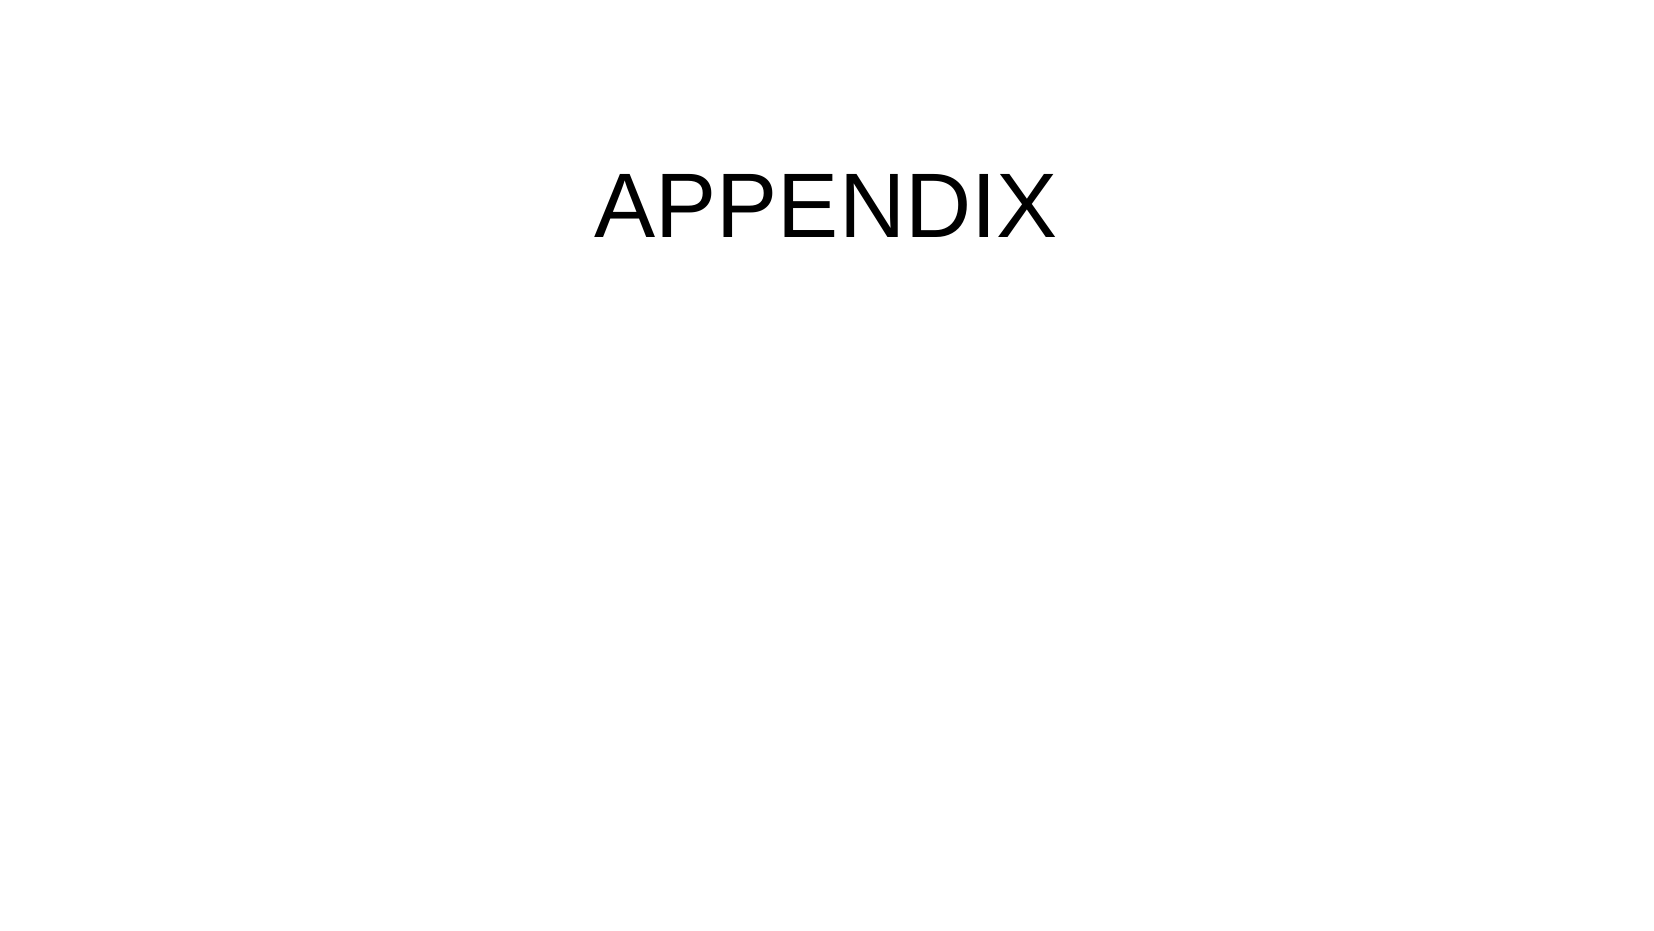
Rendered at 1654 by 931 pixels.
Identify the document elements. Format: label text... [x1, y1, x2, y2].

title APPENDIX [82, 37, 1571, 376]
